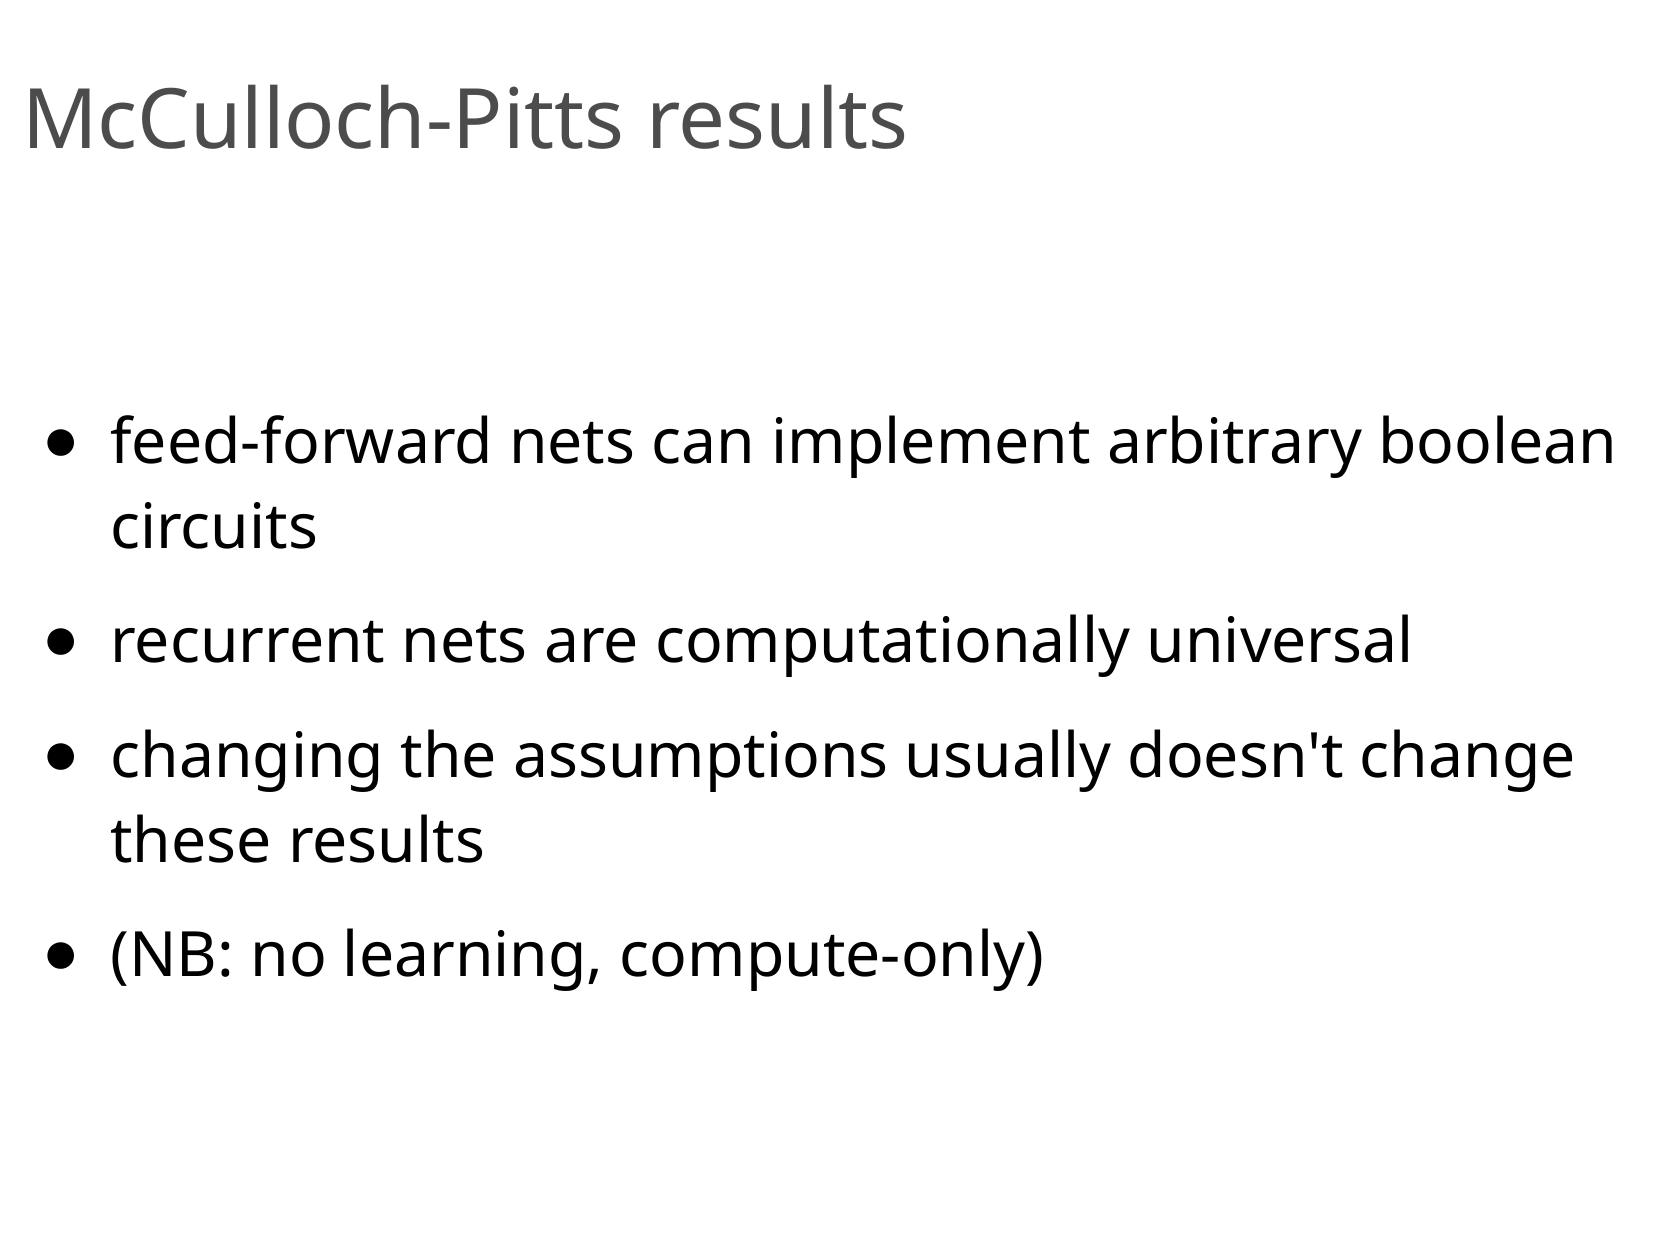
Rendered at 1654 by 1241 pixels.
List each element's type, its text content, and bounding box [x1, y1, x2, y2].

title McCulloch-Pitts results [22, 19, 1654, 213]
list feed-forward nets can implement arbitrary boolean circuits recurrent nets are computationally universal changing the assumptions usually doesn't change these results (NB: no learning, compute-only) [25, 226, 1654, 1166]
